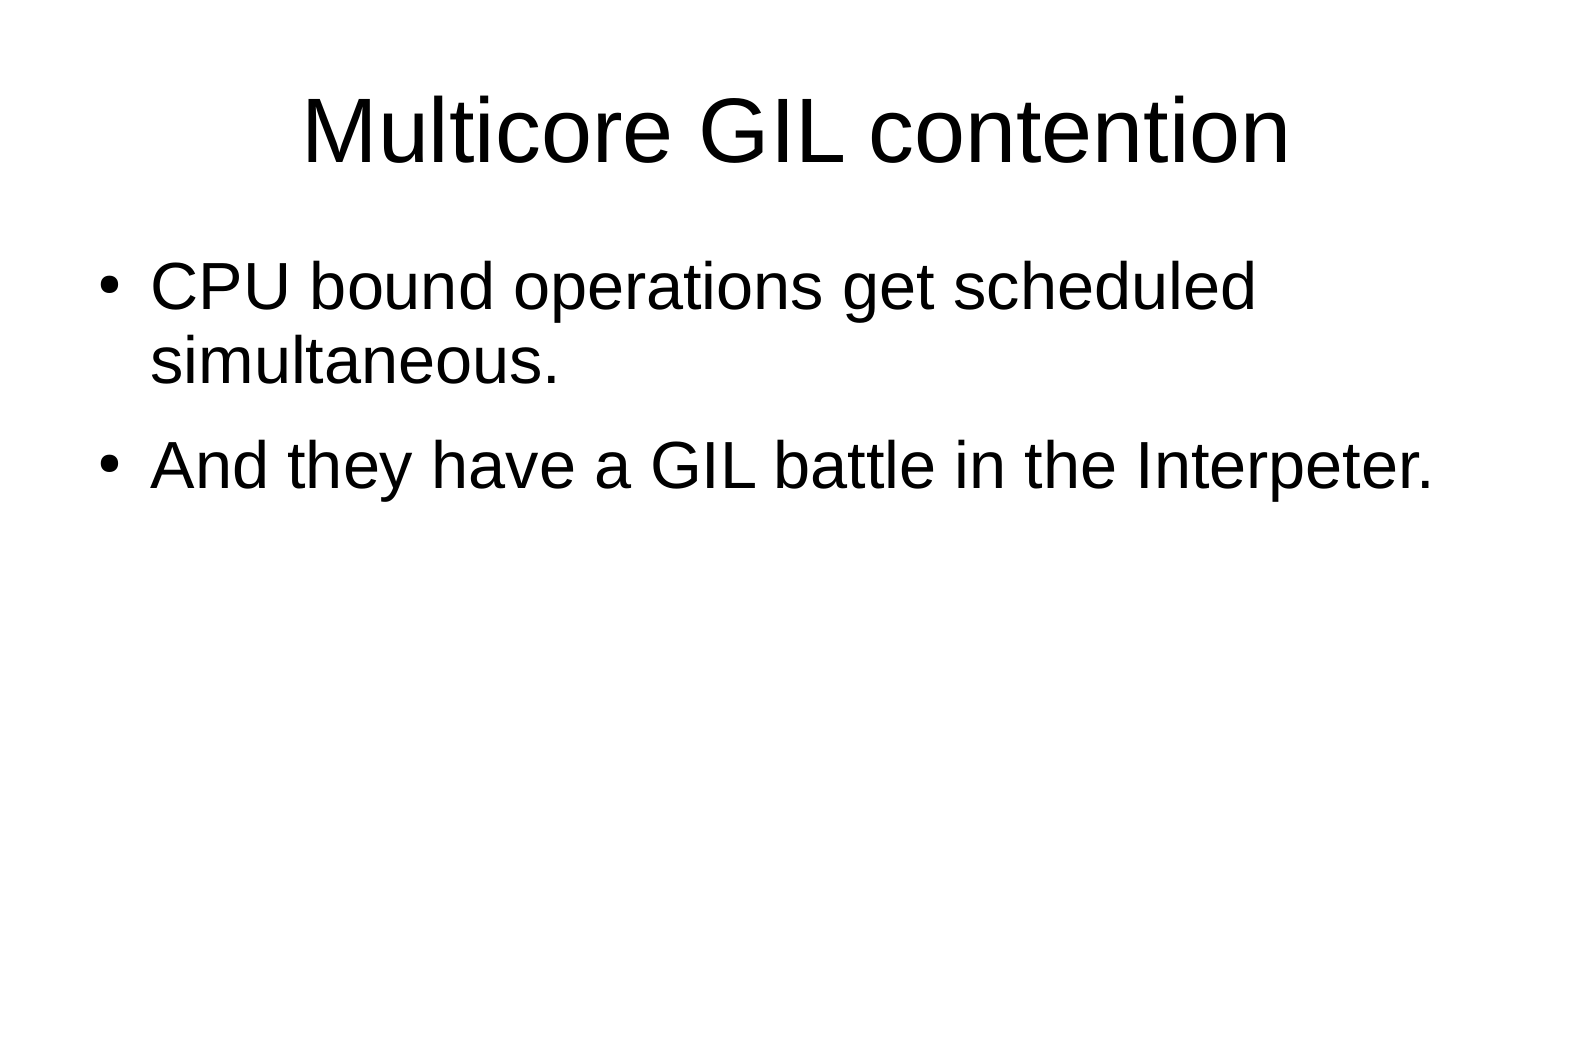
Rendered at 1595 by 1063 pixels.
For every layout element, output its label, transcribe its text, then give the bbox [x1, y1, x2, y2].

list CPU bound operations get scheduled simultaneous. And they have a GIL battle in the Interpeter. [79, 248, 1515, 951]
title Multicore GIL contention [79, 49, 1515, 213]
